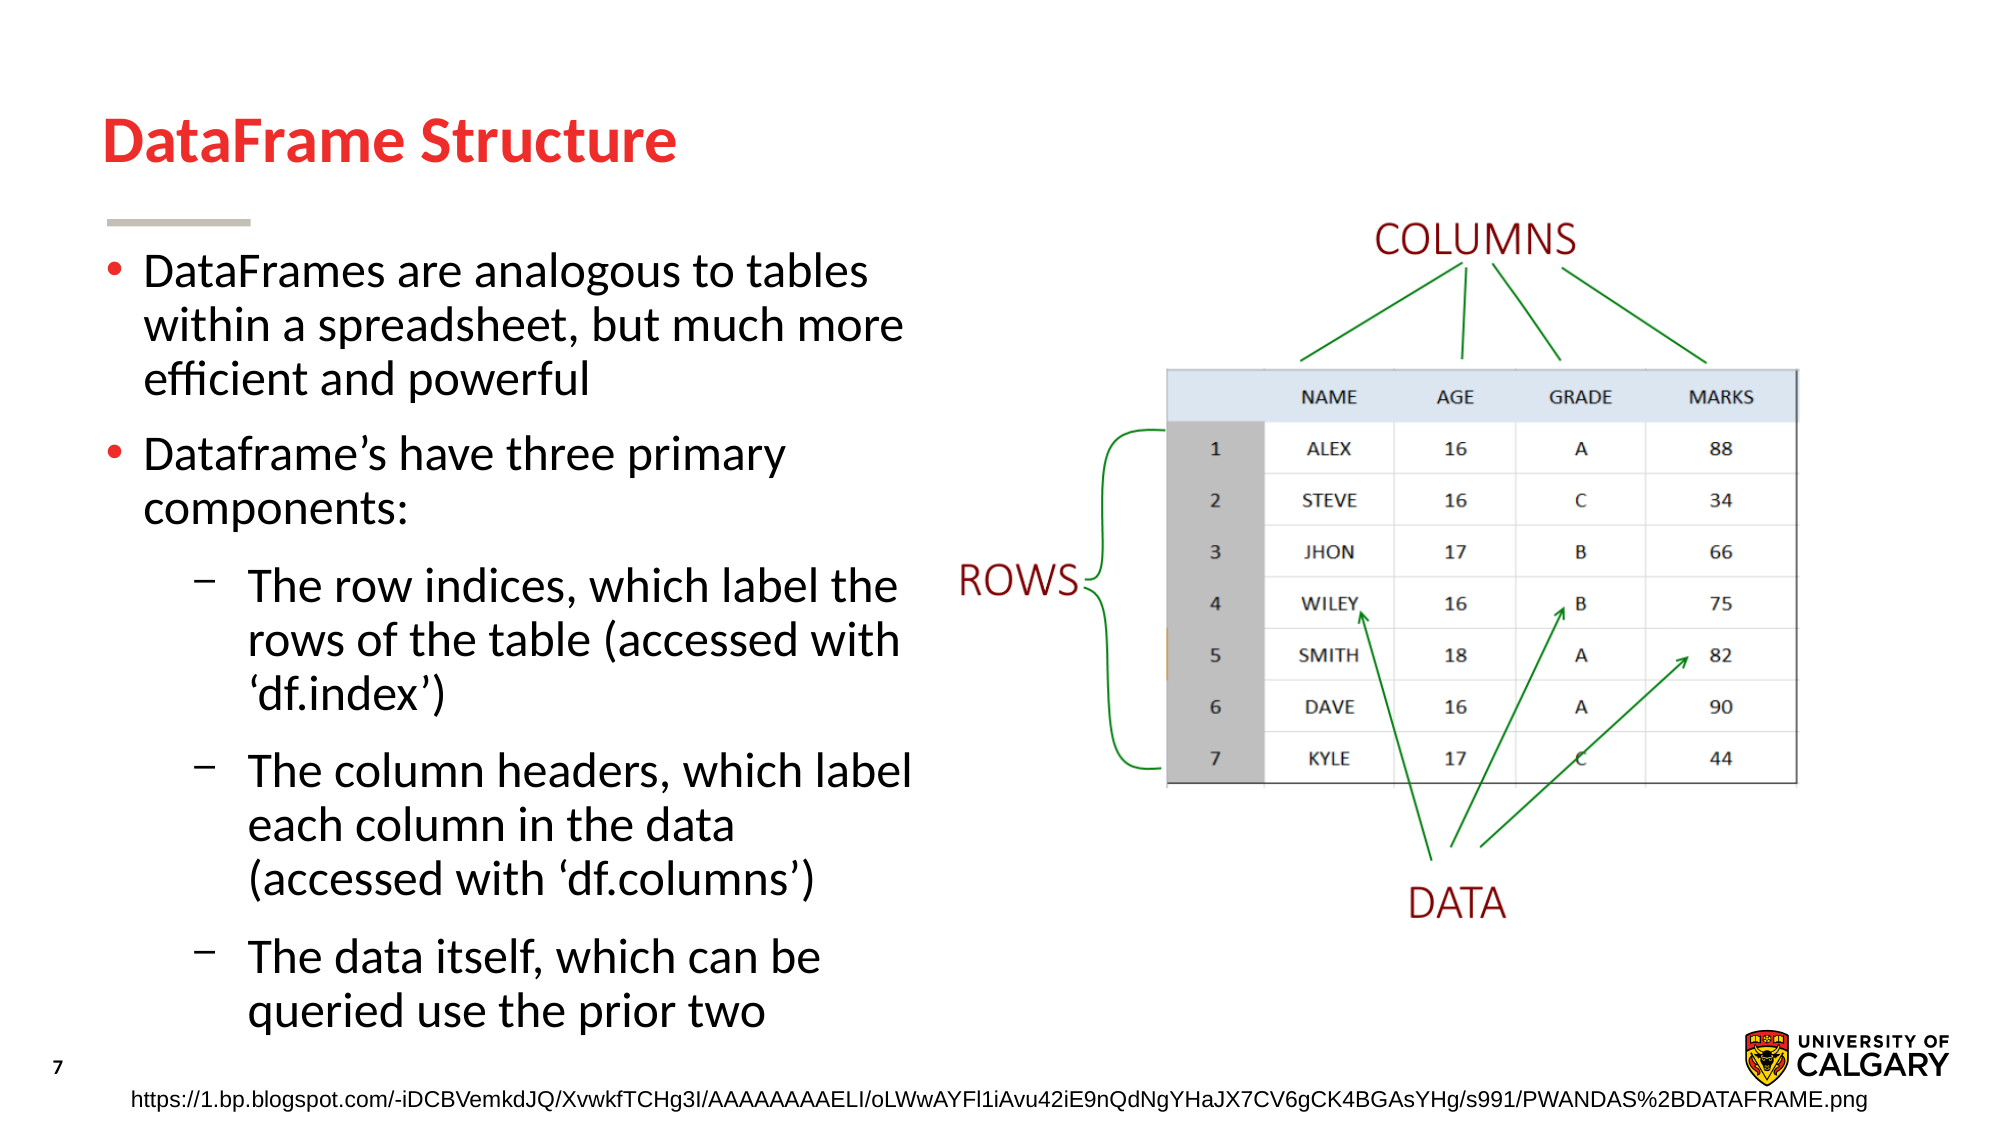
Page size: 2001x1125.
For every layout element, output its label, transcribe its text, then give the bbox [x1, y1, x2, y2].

title DataFrame Structure [87, 60, 1774, 222]
text_box https://1.bp.blogspot.com/-iDCBVemkdJQ/XvwkfTCHg3I/AAAAAAAAELI/oLWwAYFl1iAvu42iE9nQdNgYHaJX7CV6gCK4BGAsYHg/s991/PWANDAS%2BDATAFRAME.png [0, 1077, 2000, 1119]
picture [1722, 1012, 1972, 1077]
list DataFrames are analogous to tables within a spreadsheet, but much more efficient and powerful Dataframe’s have three primary components: The row indices, which label the rows of the table (accessed with ‘df.index’) The column headers, which label each column in the data (accessed with ‘df.columns’) The data itself, which can be queried use the prior two [91, 237, 931, 951]
picture [952, 200, 1964, 925]
